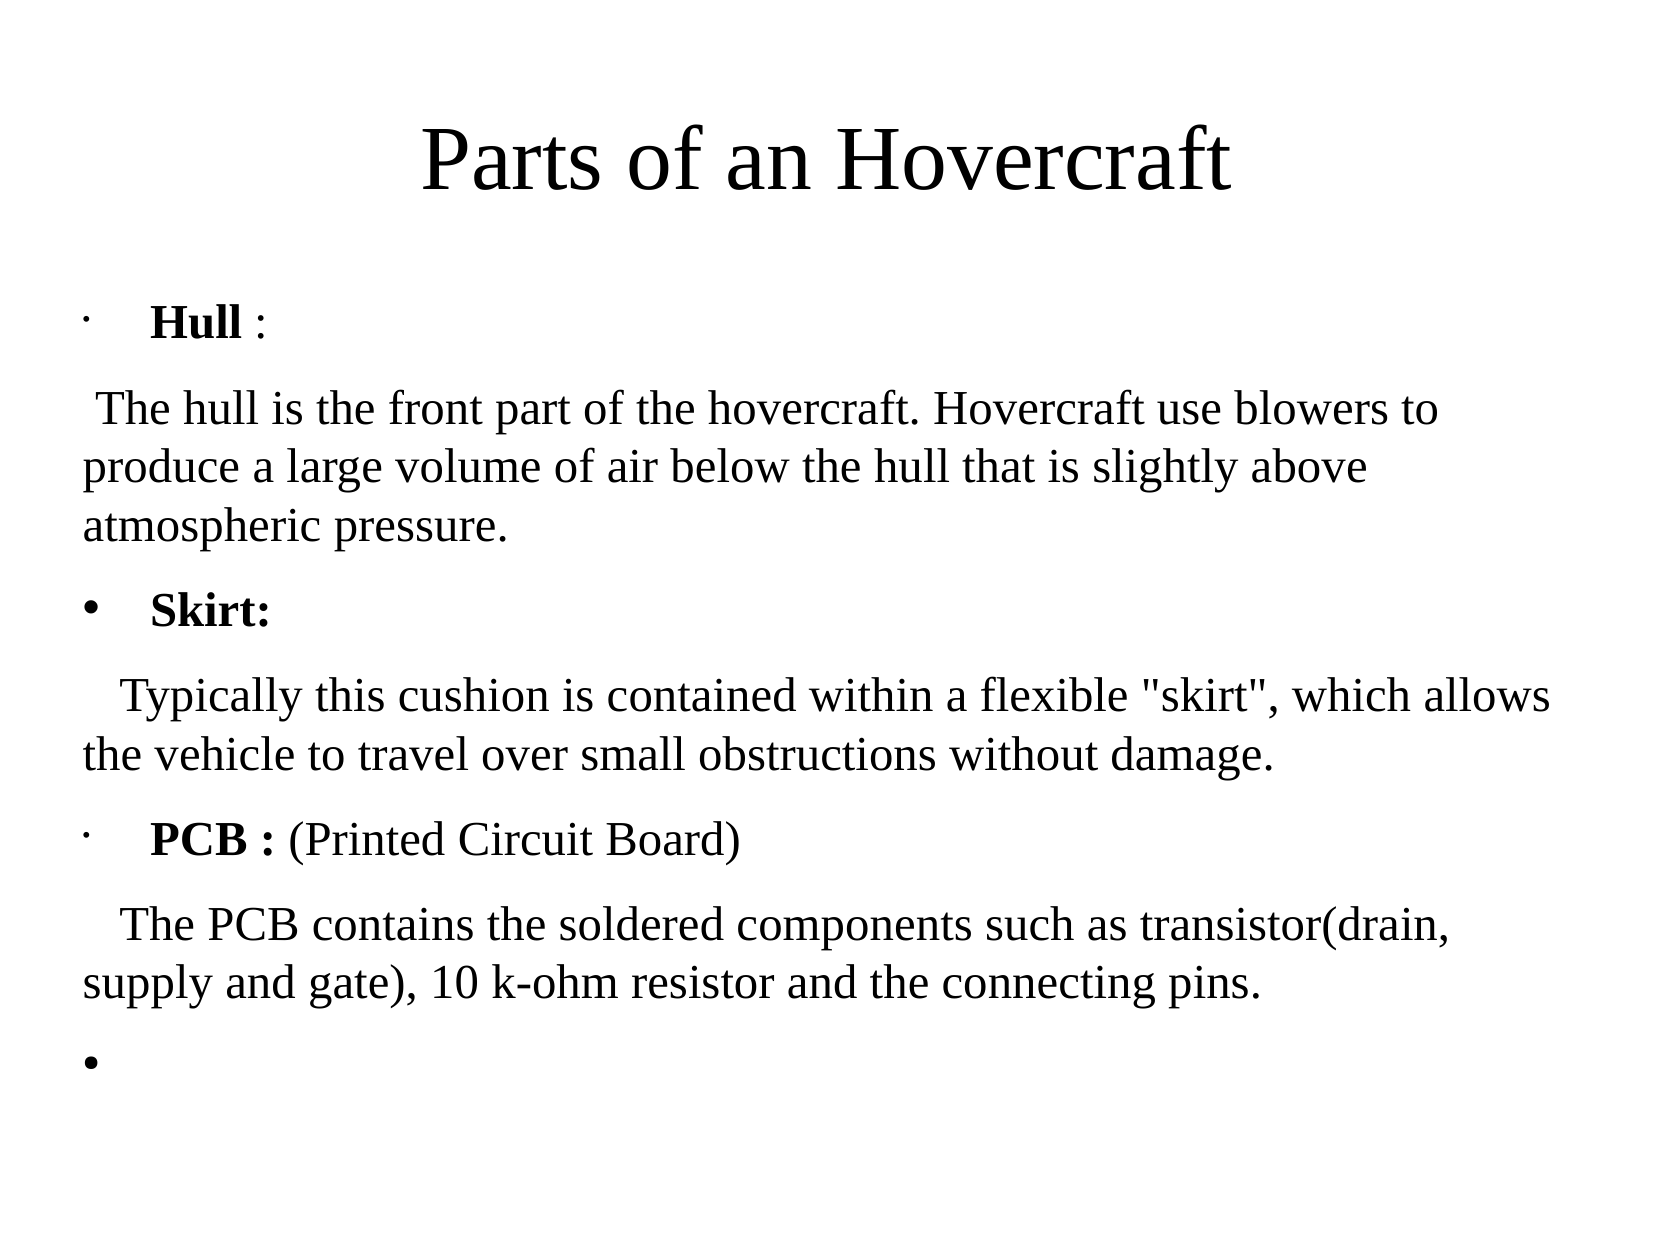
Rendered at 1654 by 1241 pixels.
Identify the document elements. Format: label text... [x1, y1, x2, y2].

list Hull : The hull is the front part of the hovercraft. Hovercraft use blowers to produce a large volume of air below the hull that is slightly above atmospheric pressure. Skirt: Typically this cushion is contained within a flexible "skirt", which allows the vehicle to travel over small obstructions without damage. PCB : (Printed Circuit Board) The PCB contains the soldered components such as transistor(drain, supply and gate), 10 k-ohm resistor and the connecting pins. [82, 290, 1571, 1010]
title Parts of an Hovercraft [82, 49, 1571, 257]
